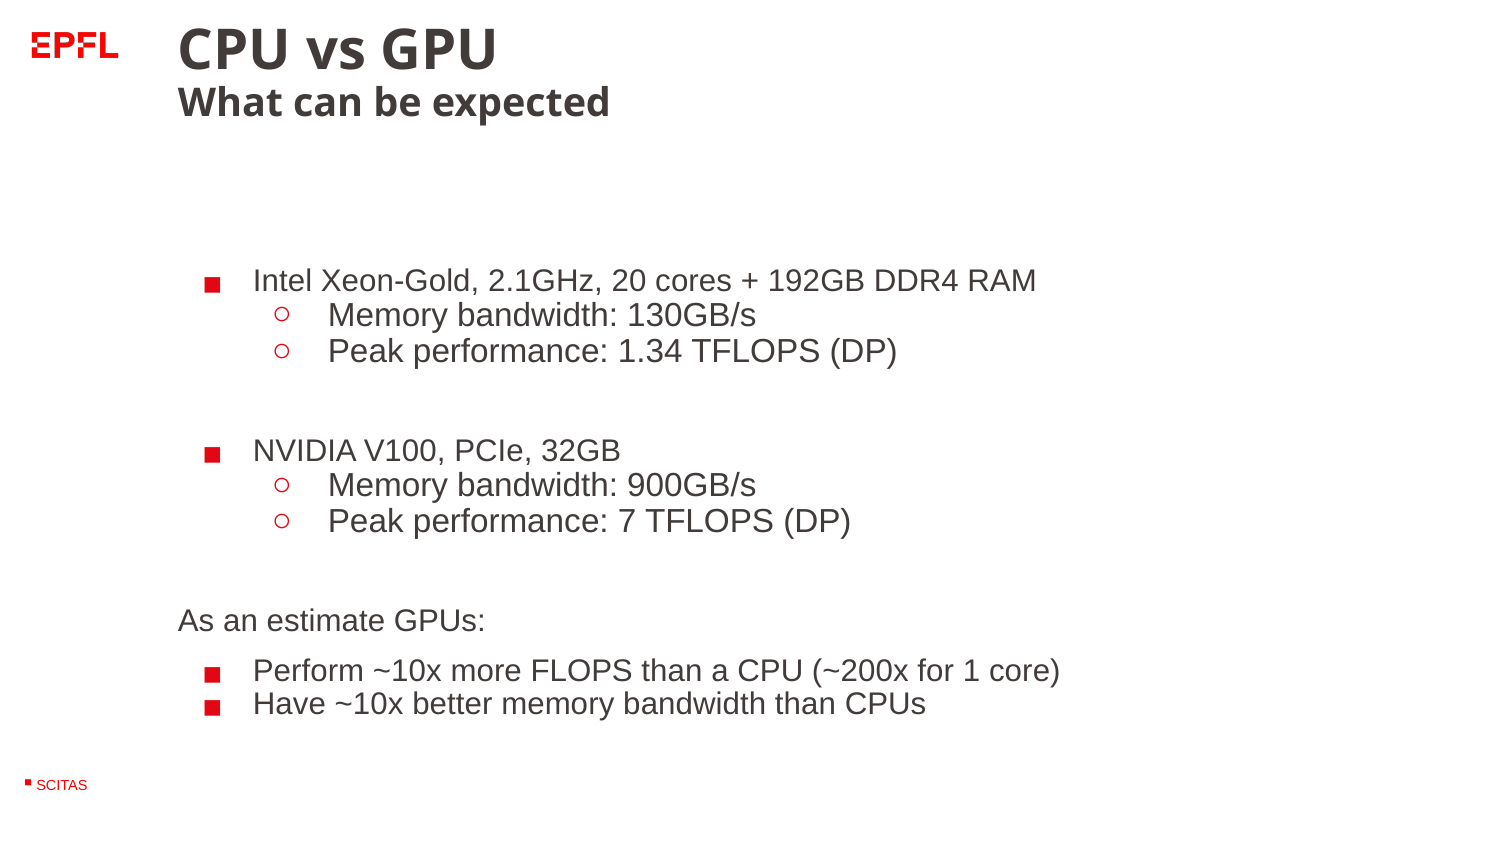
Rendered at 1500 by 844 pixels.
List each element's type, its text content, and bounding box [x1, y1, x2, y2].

title CPU vs GPU What can be expected [148, 21, 1416, 198]
picture [21, 21, 129, 69]
list Intel Xeon-Gold, 2.1GHz, 20 cores + 192GB DDR4 RAM Memory bandwidth: 130GB/s Peak performance: 1.34 TFLOPS (DP) NVIDIA V100, PCIe, 32GB Memory bandwidth: 900GB/s Peak performance: 7 TFLOPS (DP) As an estimate GPUs: Perform ~10x more FLOPS than a CPU (~200x for 1 core) Have ~10x better memory bandwidth than CPUs [148, 256, 1416, 844]
